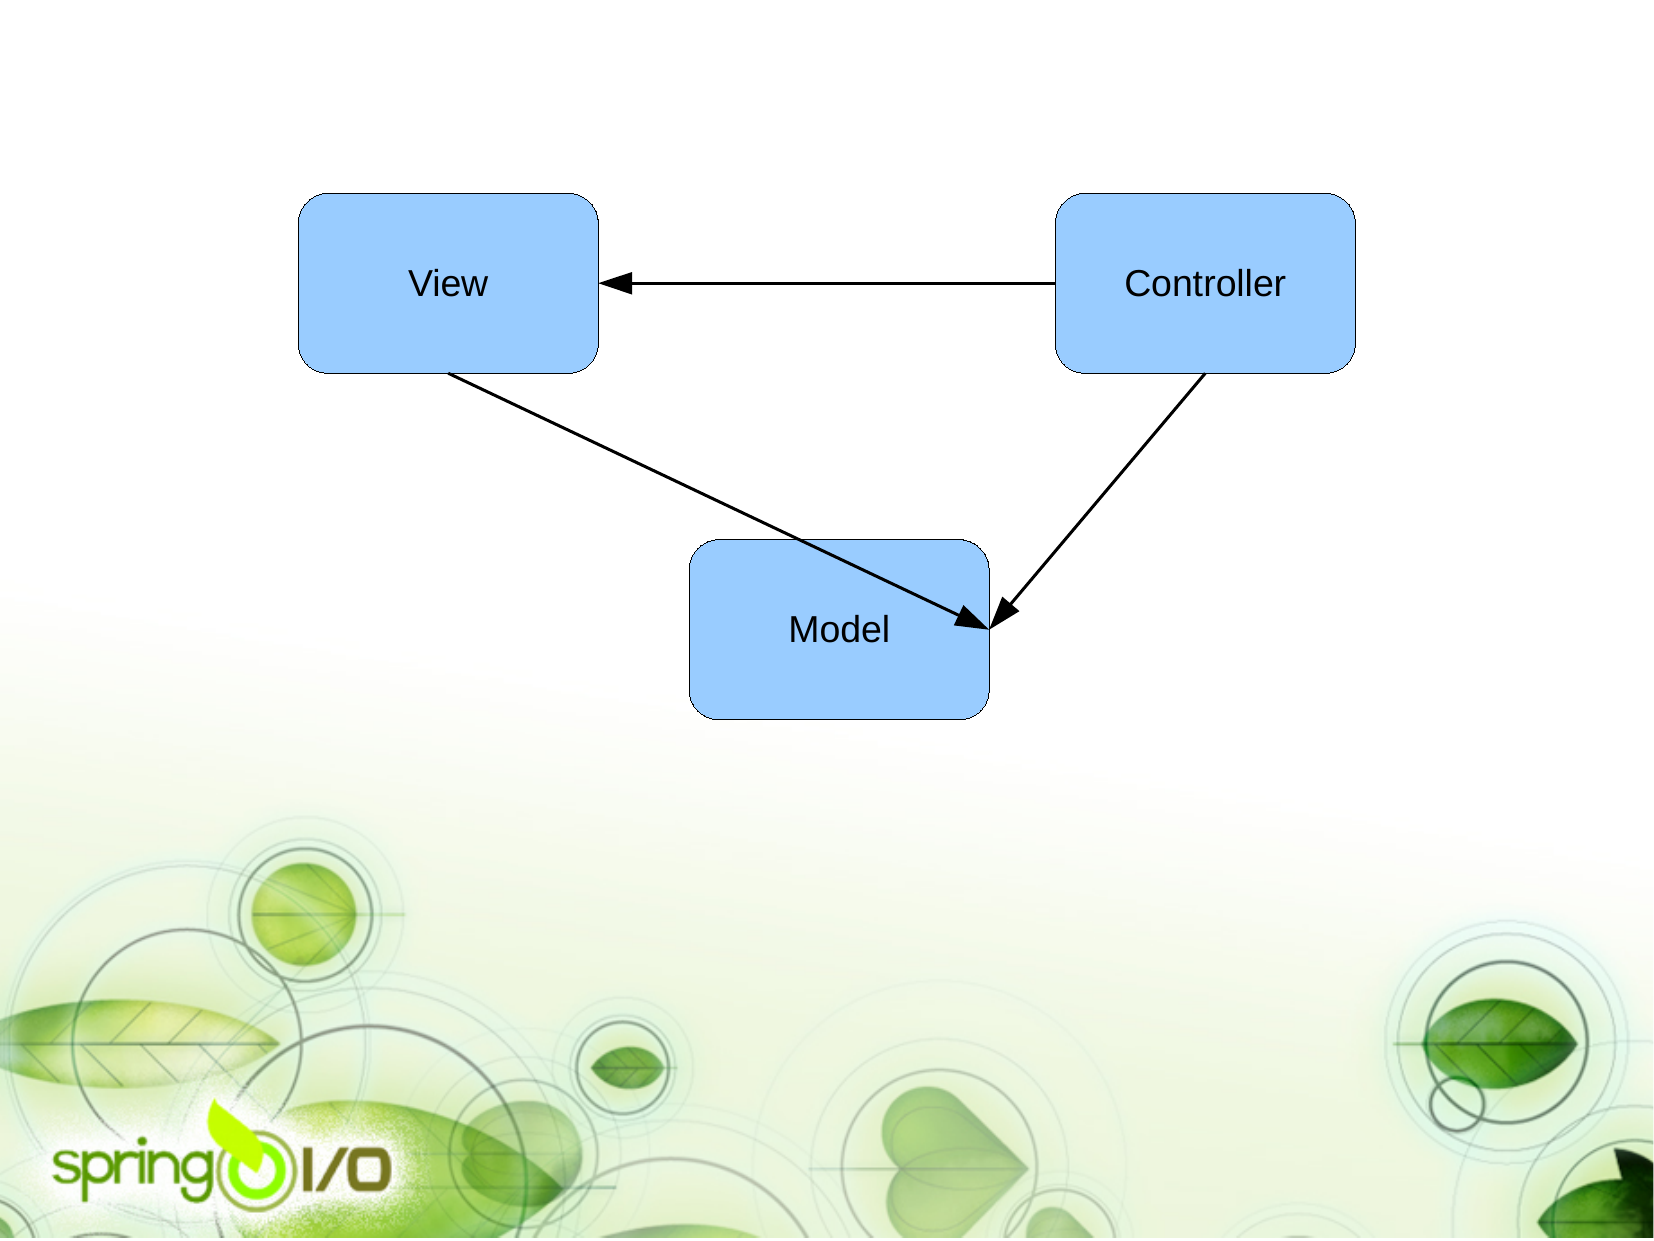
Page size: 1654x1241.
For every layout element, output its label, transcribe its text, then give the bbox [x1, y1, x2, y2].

text_box Model [689, 539, 990, 720]
text_box Controller [1055, 193, 1356, 374]
picture [0, 0, 1654, 1238]
text_box Model [804, 539, 990, 628]
text_box View [298, 193, 599, 374]
